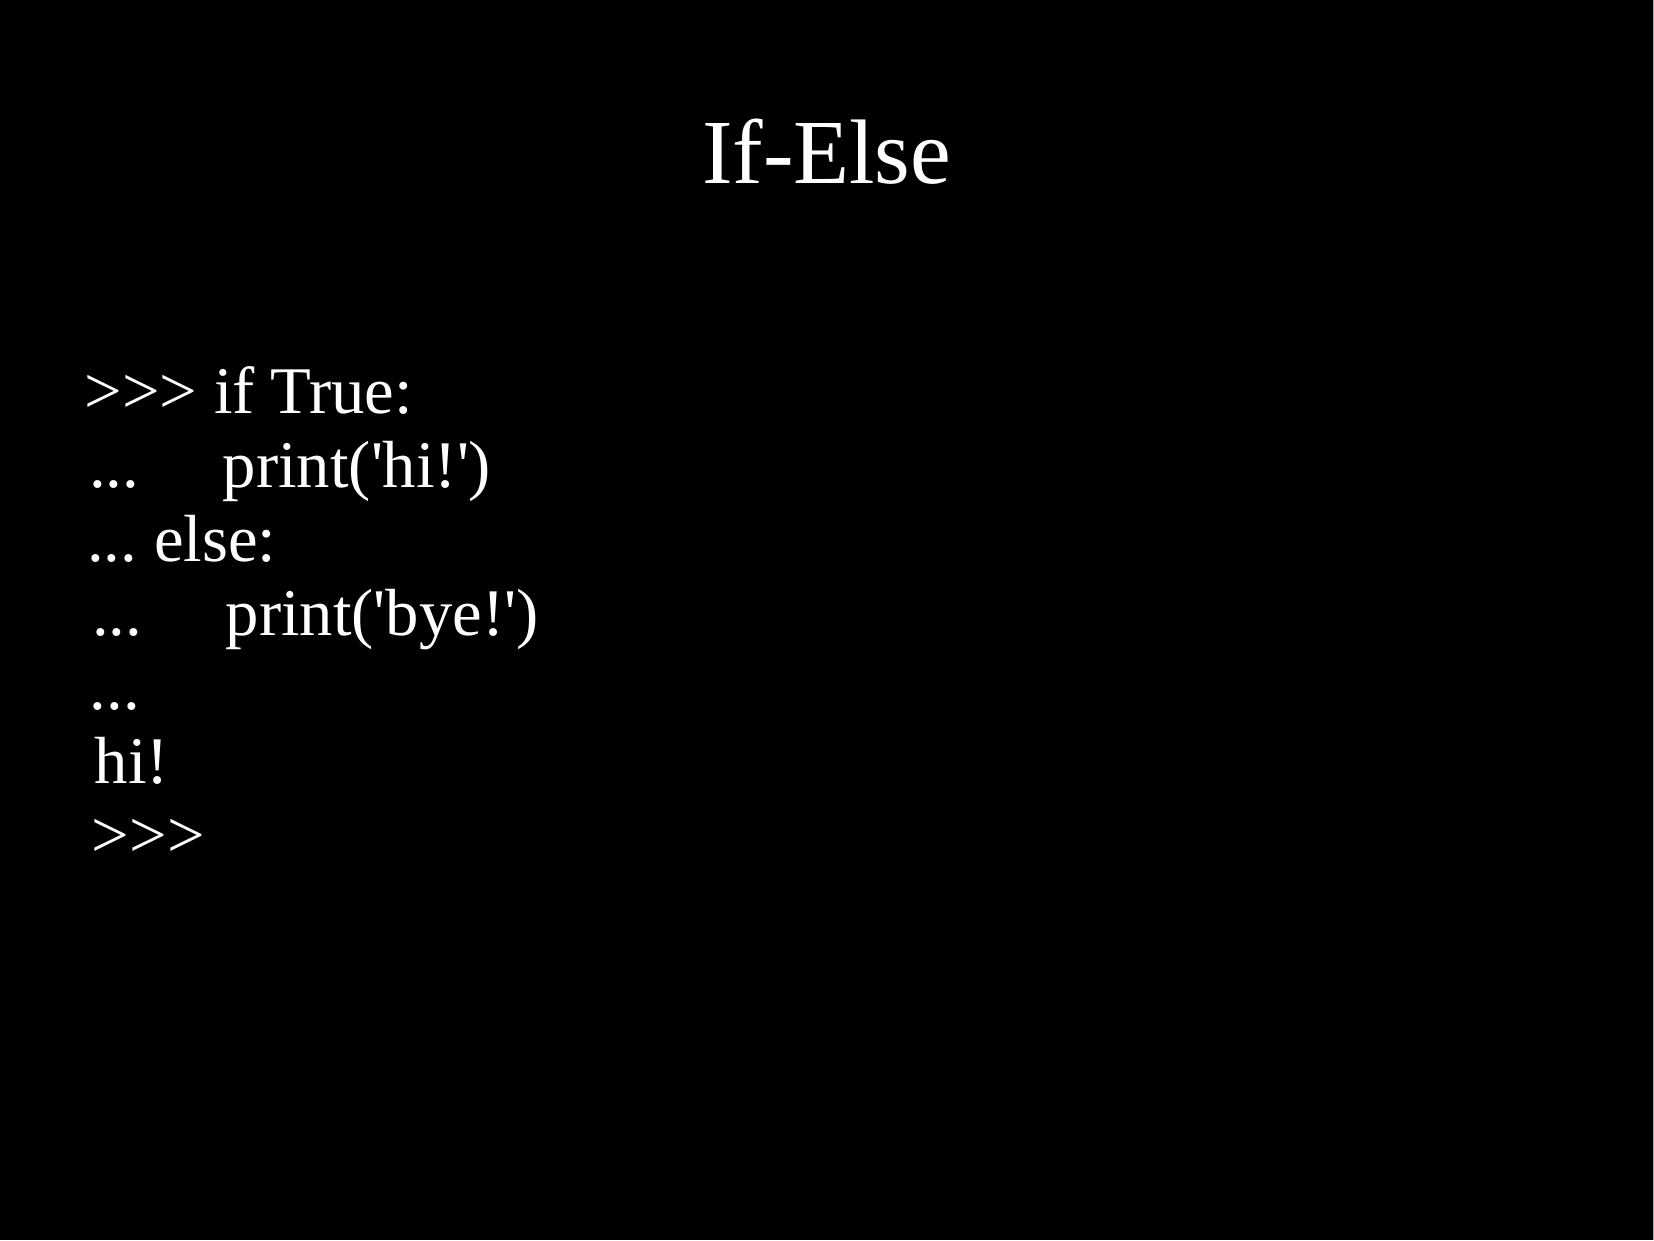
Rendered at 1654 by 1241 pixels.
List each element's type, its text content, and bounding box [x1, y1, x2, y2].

title If-Else [82, 49, 1571, 257]
subtitle >>> if True: ... print('hi!') ... else: ... print('bye!') ... hi! >>> [82, 290, 1571, 1010]
